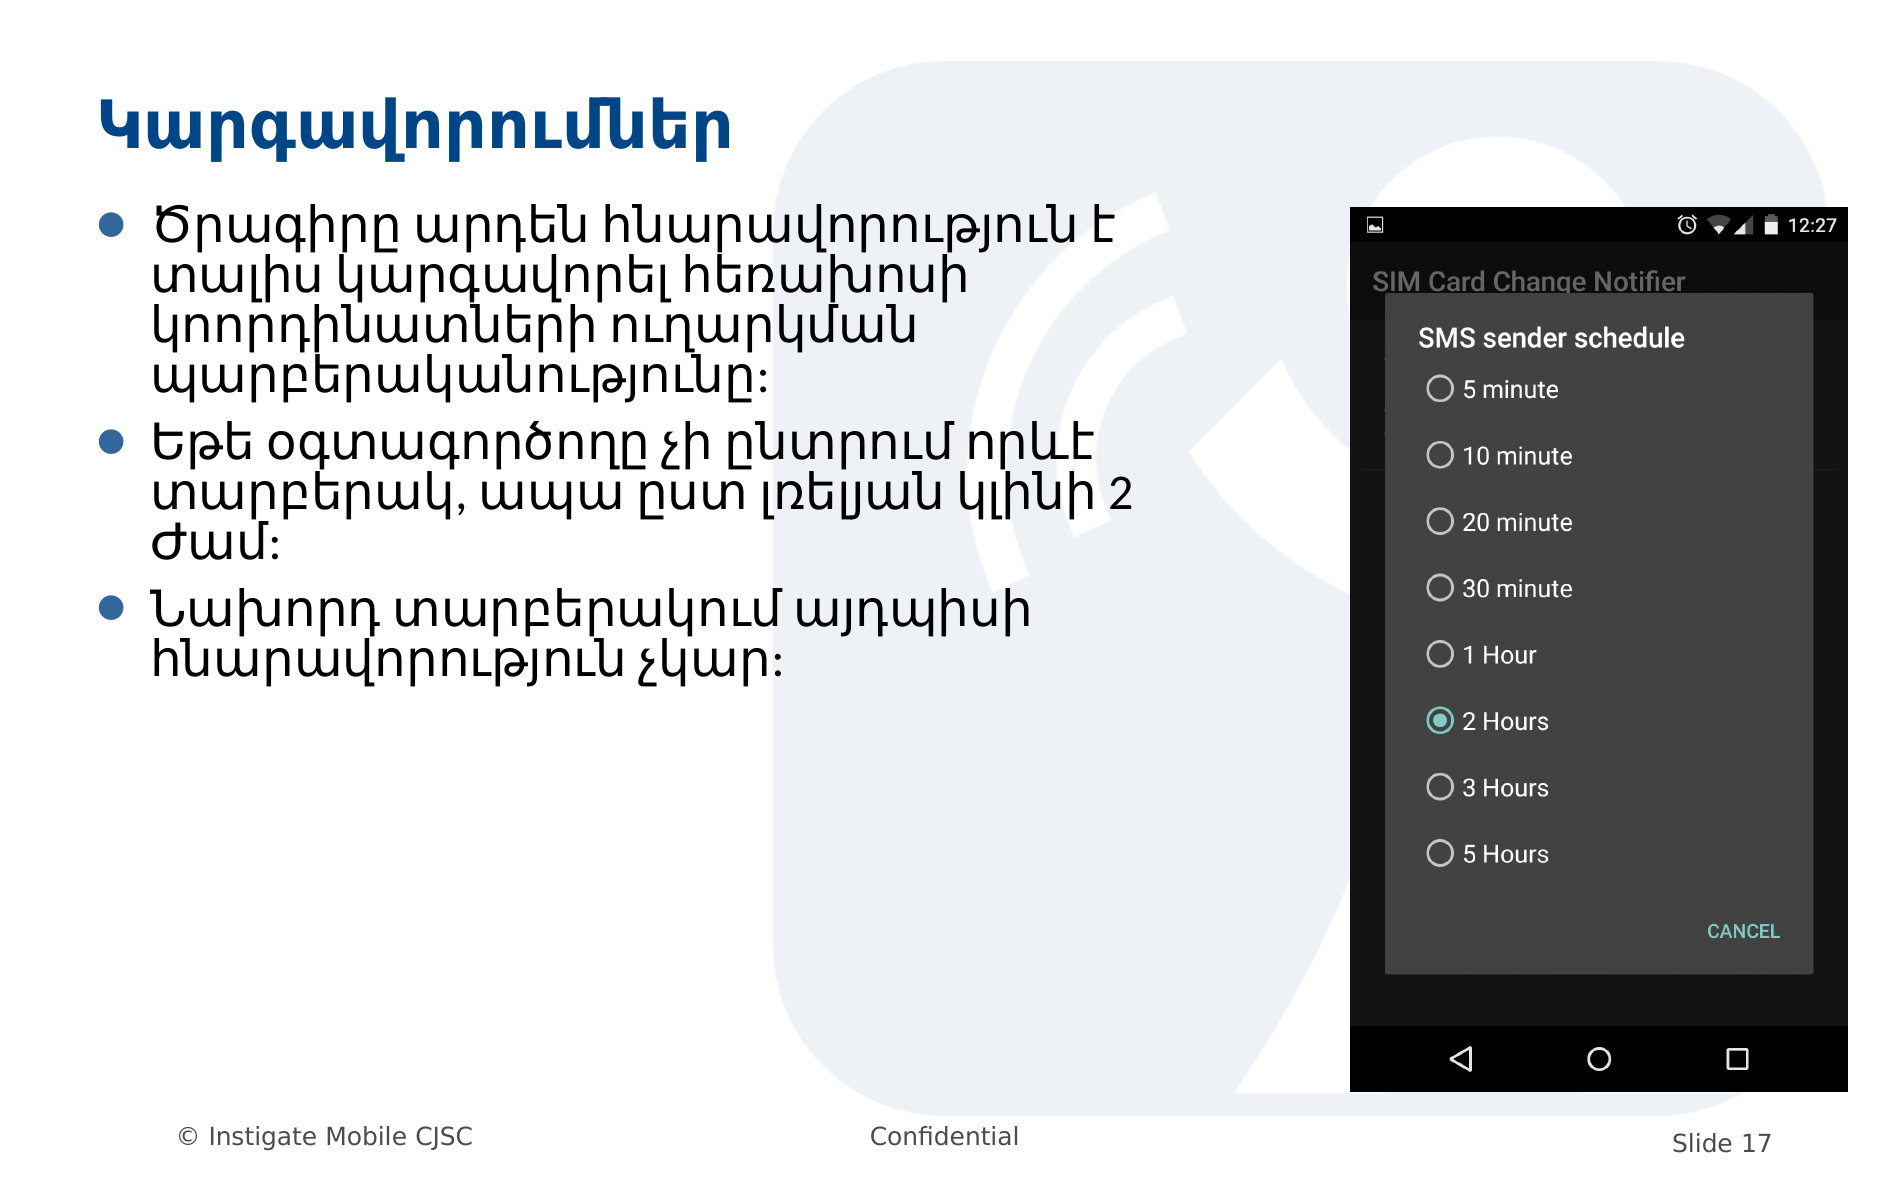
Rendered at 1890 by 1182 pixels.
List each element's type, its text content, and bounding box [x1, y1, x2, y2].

title Կարգավորումներ [96, 47, 1794, 217]
list Ծրագիրը արդեն հնարավորություն է տալիս կարգավորել հեռախոսի կոորդինատների ուղարկման պարբերականությունը: Եթե օգտագործողը չի ընտրում որևէ տարբերակ, ապա ըստ լռելյան կլինի 2 Ժամ: Նախորդ տարբերակում այդպիսի հնարավորություն չկար: [95, 205, 1276, 1182]
picture [1350, 207, 1848, 1092]
